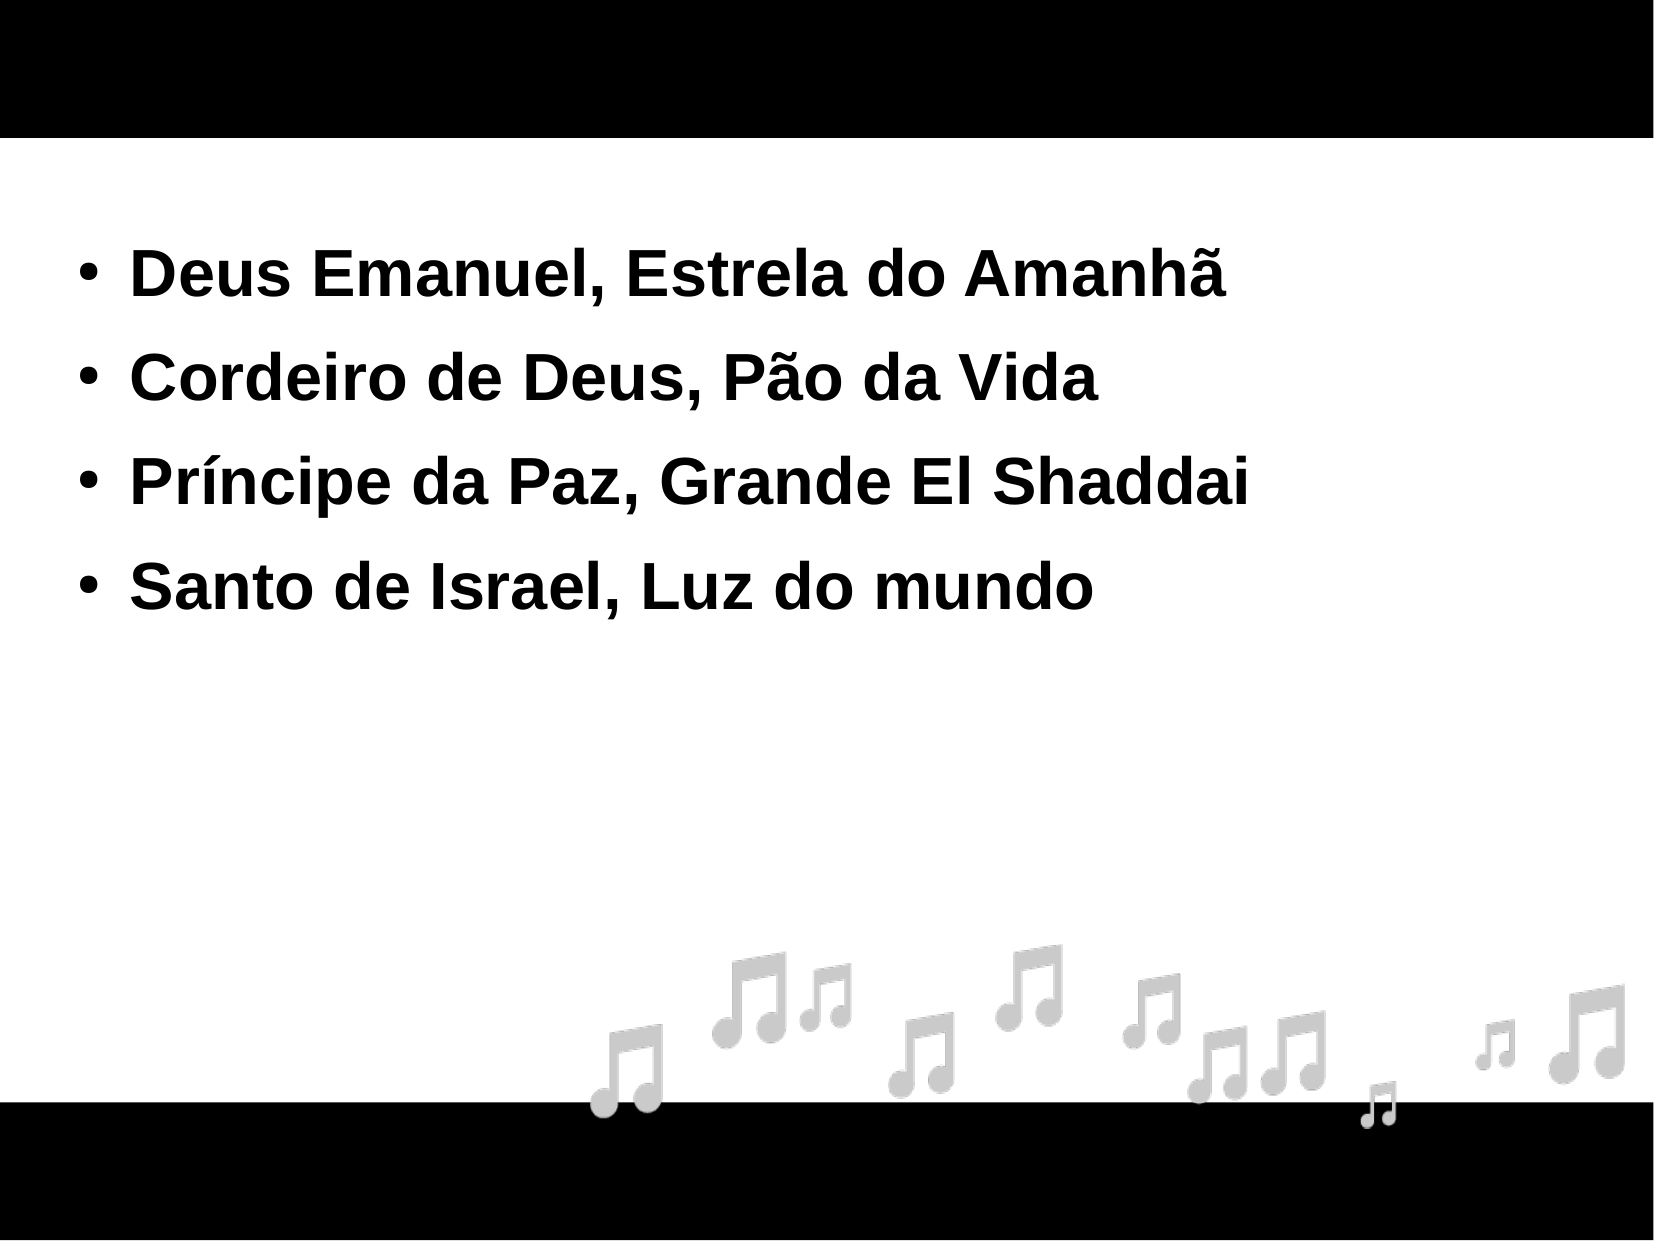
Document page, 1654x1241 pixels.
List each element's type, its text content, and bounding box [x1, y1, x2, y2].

list Deus Emanuel, Estrela do Amanhã Cordeiro de Deus, Pão da Vida Príncipe da Paz, Grande El Shaddai Santo de Israel, Luz do mundo [59, 236, 1595, 1024]
